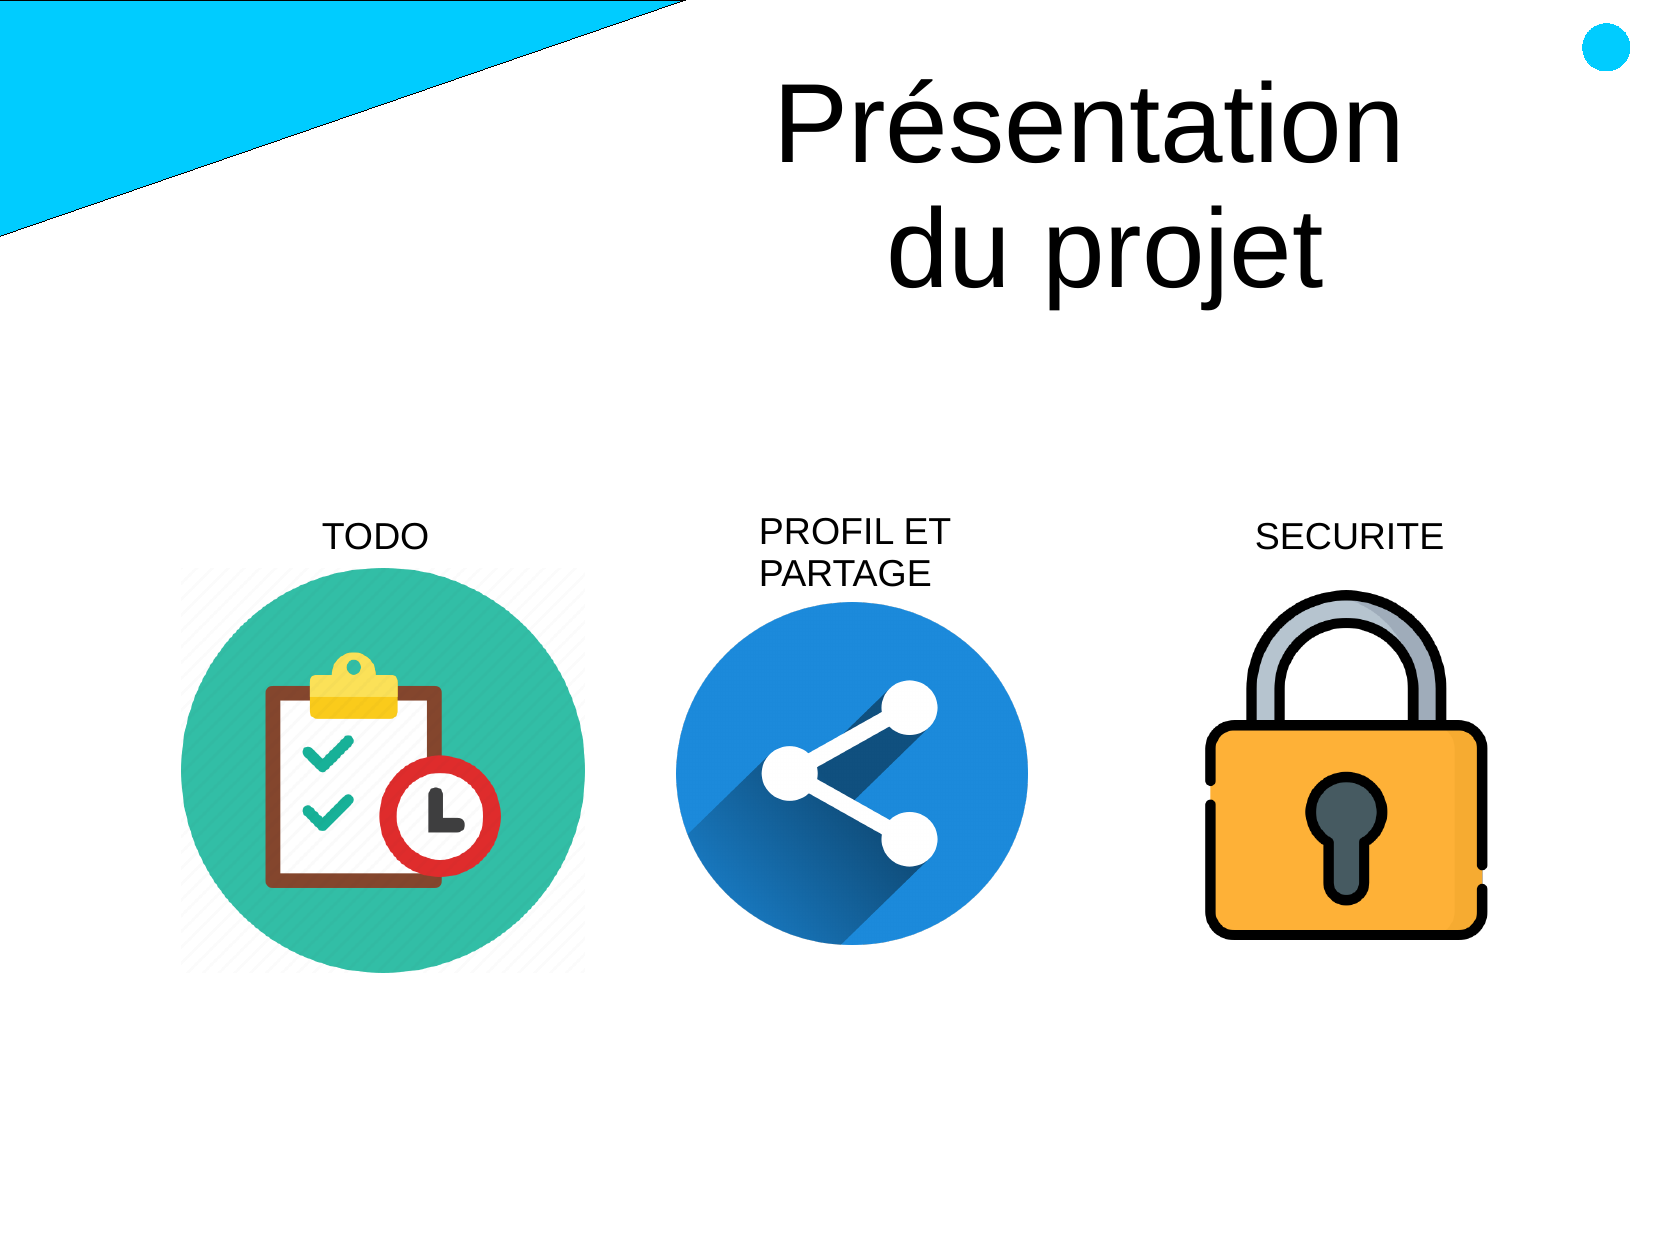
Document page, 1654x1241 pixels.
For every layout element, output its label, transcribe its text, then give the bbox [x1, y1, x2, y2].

text_box PROFIL ET PARTAGE [744, 503, 969, 602]
text_box [0, 0, 686, 237]
picture [165, 554, 610, 993]
picture [676, 602, 1028, 945]
text_box TODO [307, 507, 449, 565]
text_box SECURITE [1240, 507, 1477, 567]
text_box Présentation du projet [744, 53, 1465, 320]
picture [1168, 590, 1524, 940]
text_box [1582, 23, 1630, 71]
